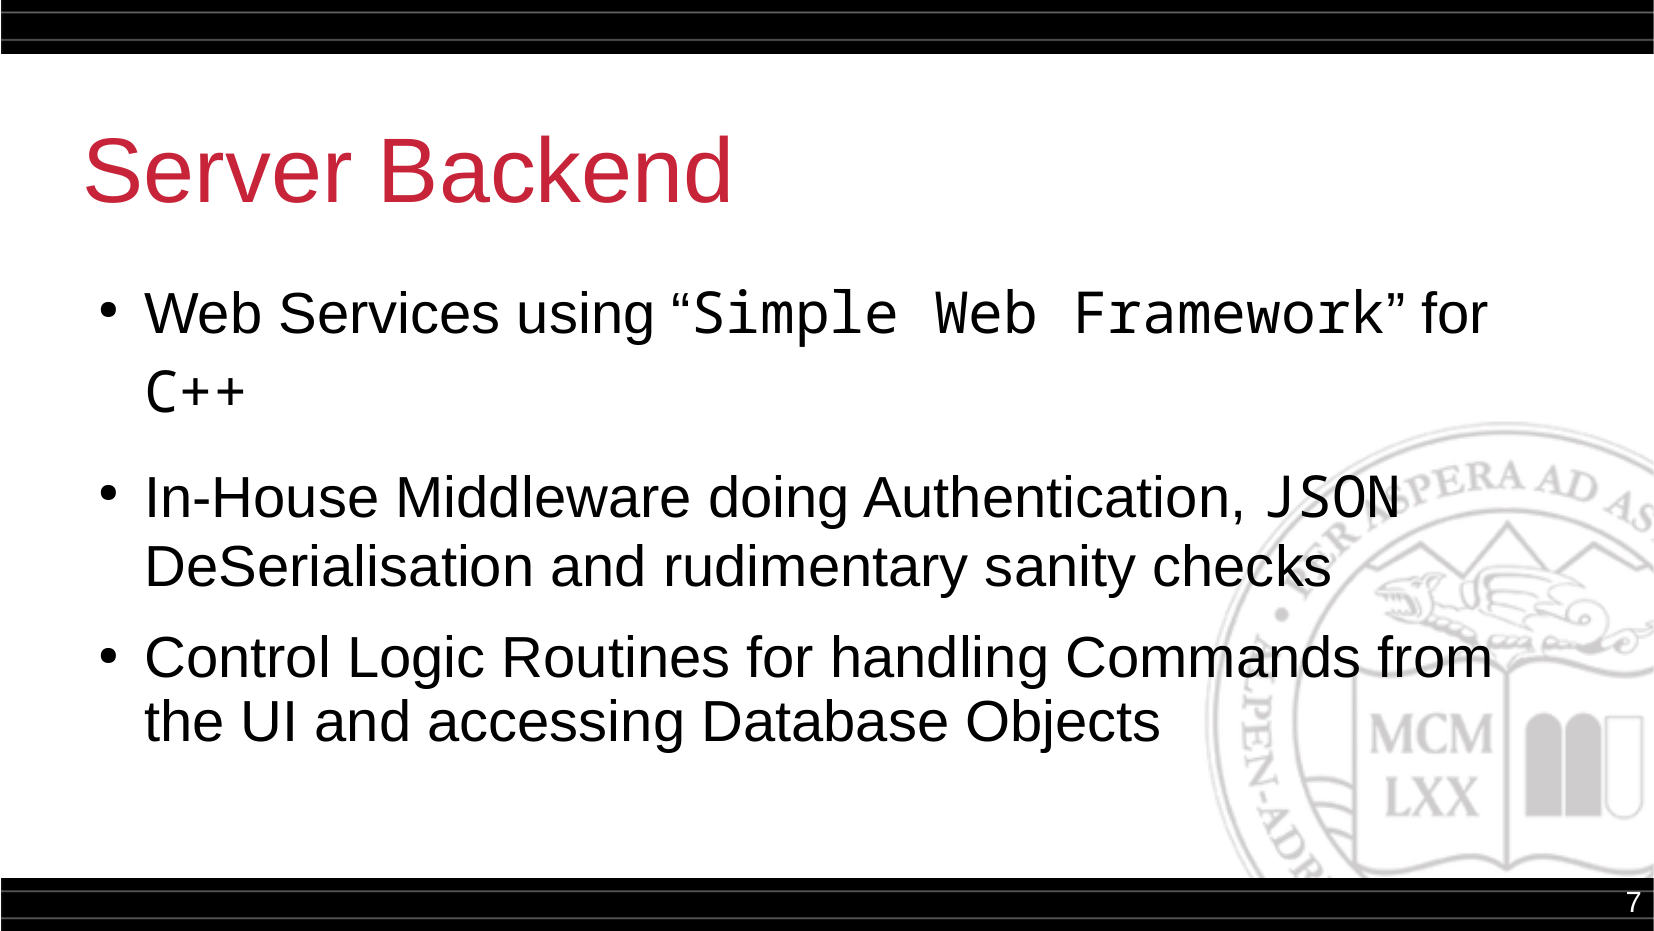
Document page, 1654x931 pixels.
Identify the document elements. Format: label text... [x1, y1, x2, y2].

picture [1, 878, 1654, 931]
picture [1, 0, 1654, 54]
list Web Services using “Simple Web Framework” for C++ In-House Middleware doing Authentication, JSON DeSerialisation and rudimentary sanity checks Control Logic Routines for handling Commands from the UI and accessing Database Objects [82, 271, 1571, 758]
title Server Backend [82, 92, 1571, 249]
